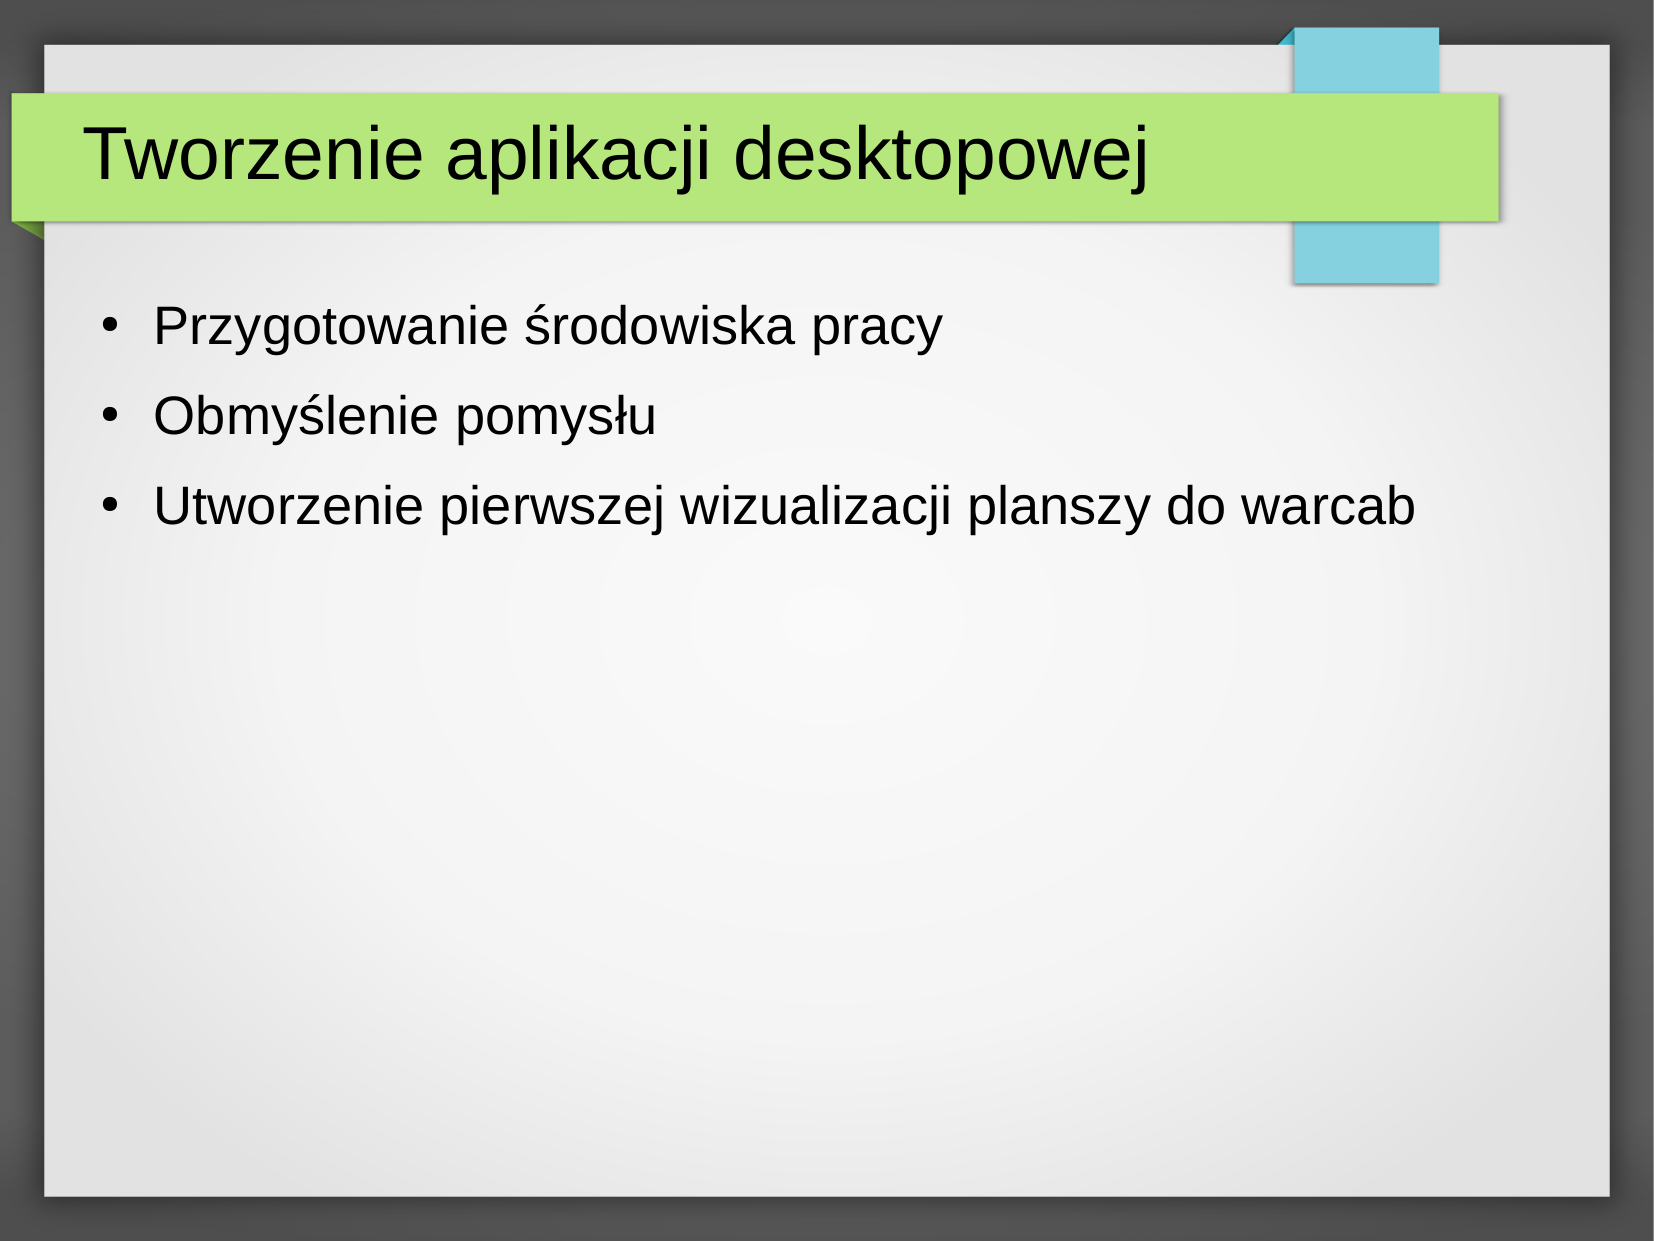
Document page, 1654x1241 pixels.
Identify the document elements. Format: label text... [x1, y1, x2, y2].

picture [0, 0, 1654, 1241]
list Przygotowanie środowiska pracy Obmyślenie pomysłu Utworzenie pierwszej wizualizacji planszy do warcab [82, 295, 1571, 1015]
title Tworzenie aplikacji desktopowej [82, 94, 1264, 213]
